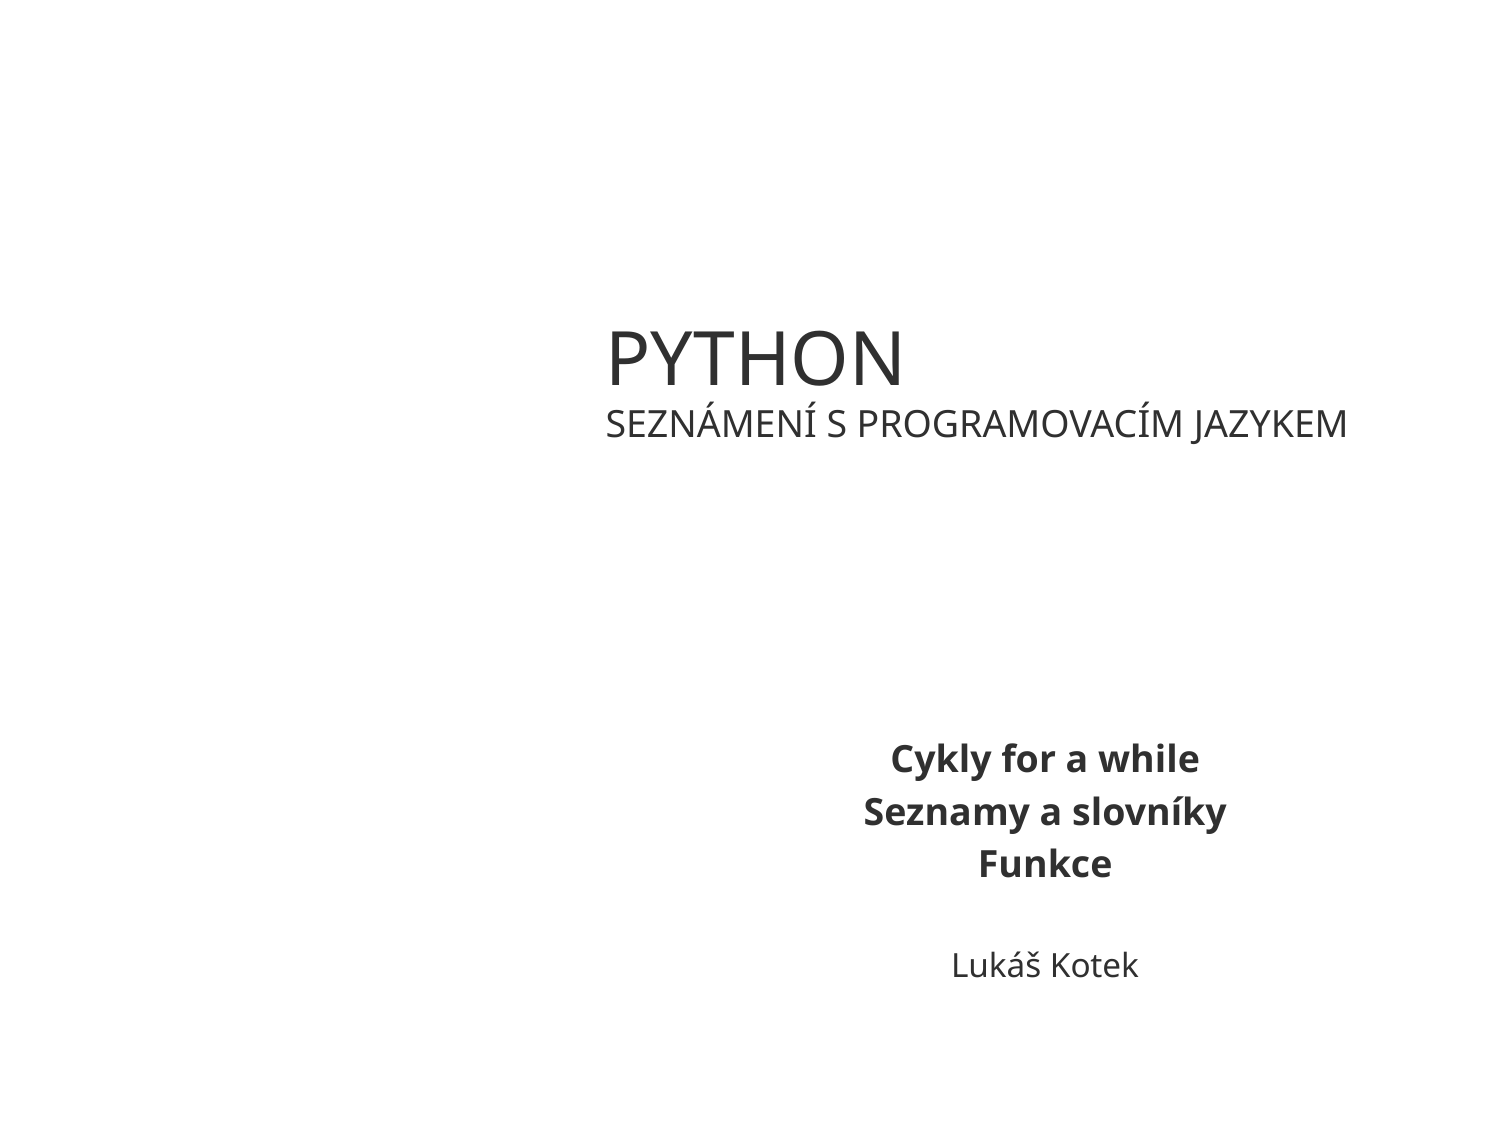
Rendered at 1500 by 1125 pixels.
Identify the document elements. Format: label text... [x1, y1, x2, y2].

subtitle Cykly for a while Seznamy a slovníky Funkce Lukáš Kotek [590, 727, 1500, 1004]
title Python Seznámení s programovacím jazykem [590, 302, 1500, 587]
